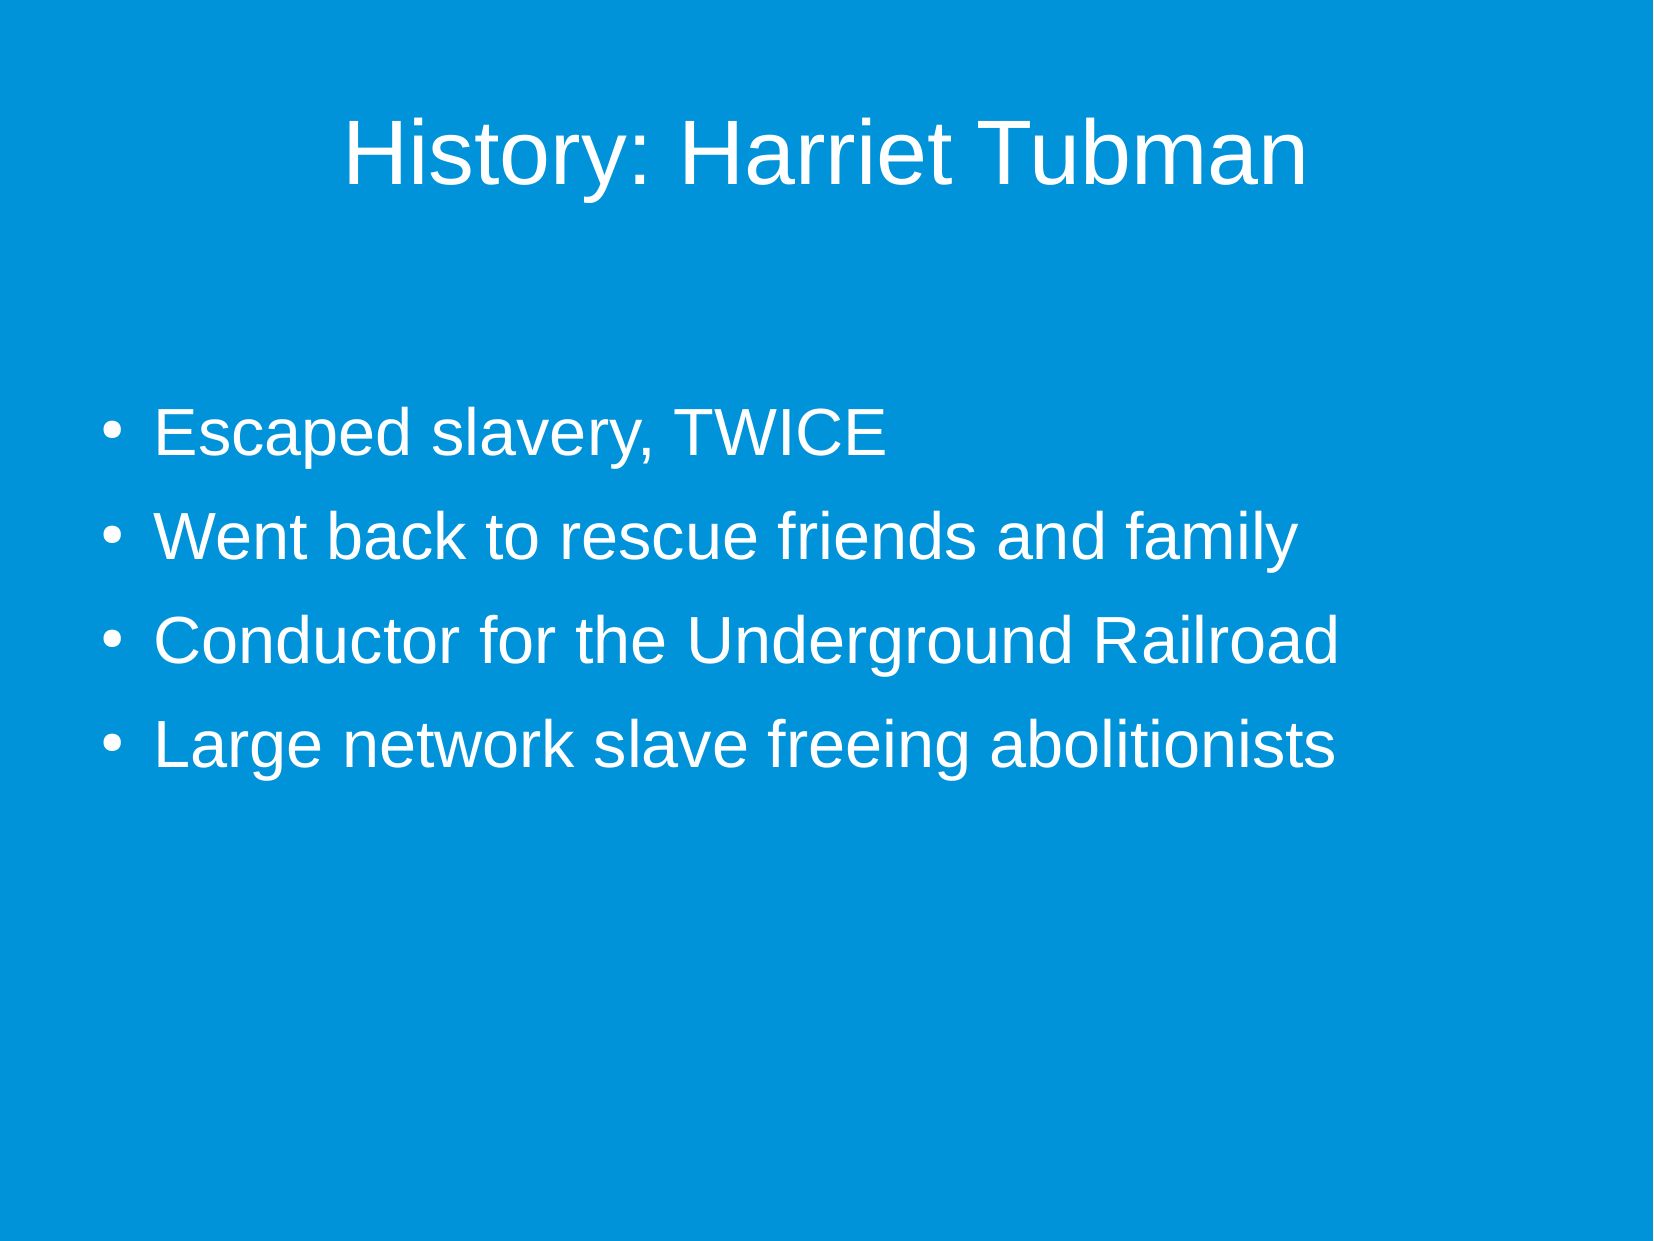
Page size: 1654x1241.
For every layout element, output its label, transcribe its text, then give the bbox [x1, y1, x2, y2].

title History: Harriet Tubman [82, 49, 1571, 257]
list Escaped slavery, TWICE Went back to rescue friends and family Conductor for the Underground Railroad Large network slave freeing abolitionists [82, 290, 1571, 1010]
